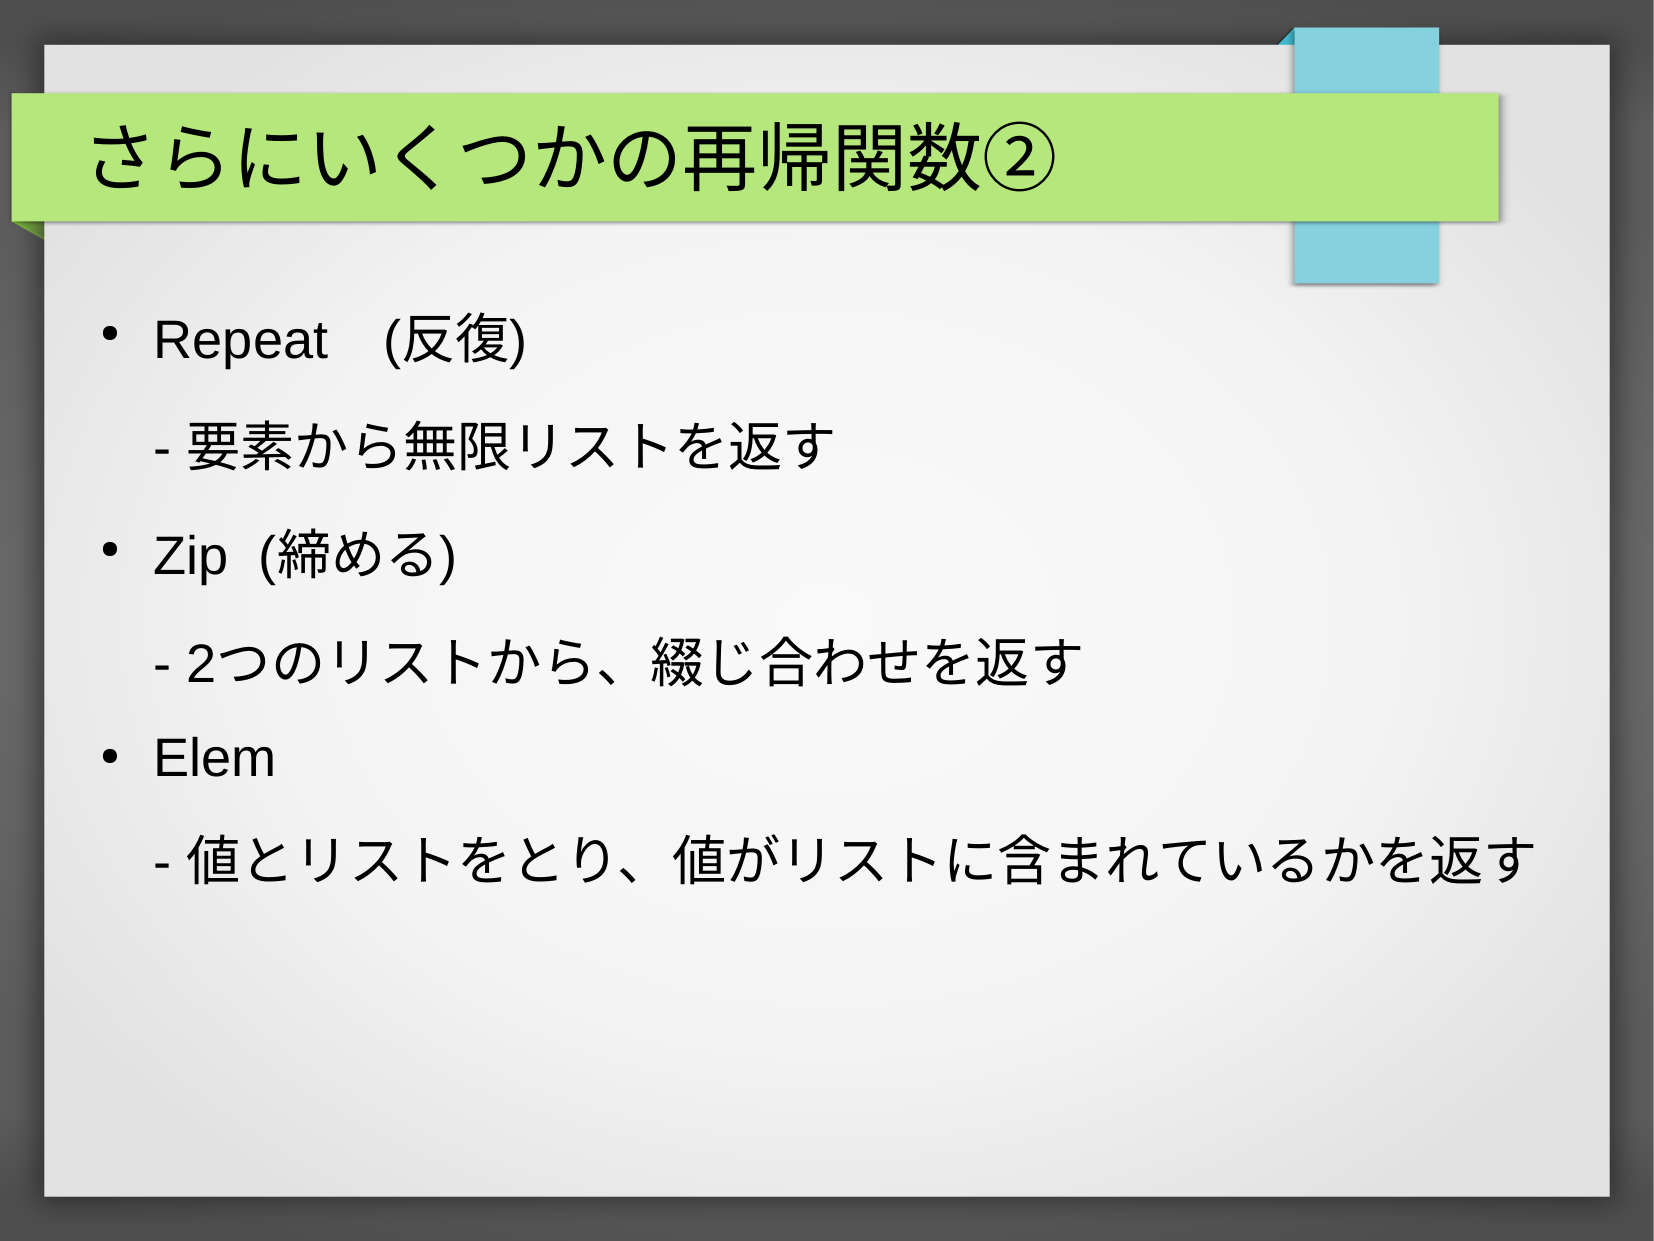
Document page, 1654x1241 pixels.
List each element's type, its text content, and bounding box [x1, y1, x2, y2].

picture [0, 0, 1654, 1241]
list Repeat (反復) - 要素から無限リストを返す Zip (締める) - 2つのリストから、綴じ合わせを返す Elem - 値とリストをとり、値がリストに含まれているかを返す [82, 295, 1571, 1015]
title さらにいくつかの再帰関数② [82, 49, 1571, 257]
